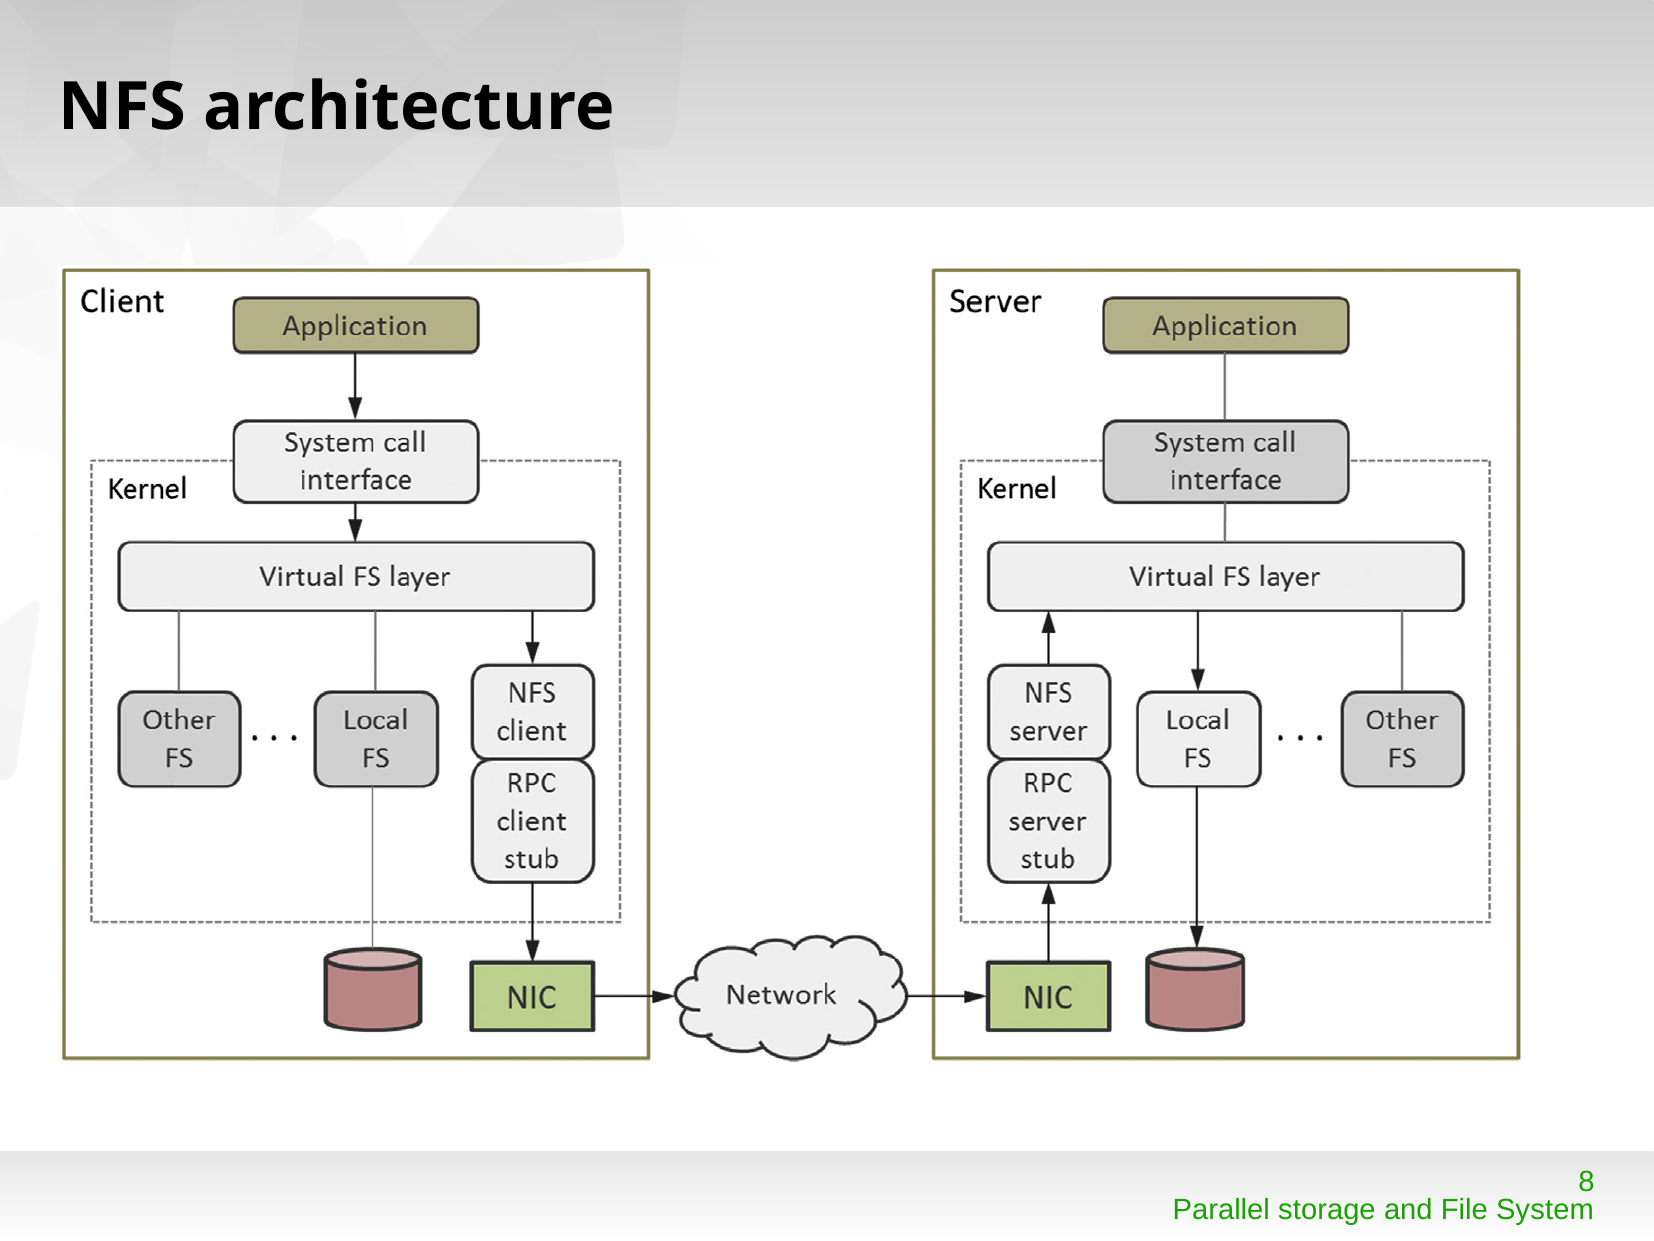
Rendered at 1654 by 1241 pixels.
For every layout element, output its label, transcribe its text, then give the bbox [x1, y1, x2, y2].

title NFS architecture [59, 29, 1595, 178]
picture [0, 0, 1522, 1063]
